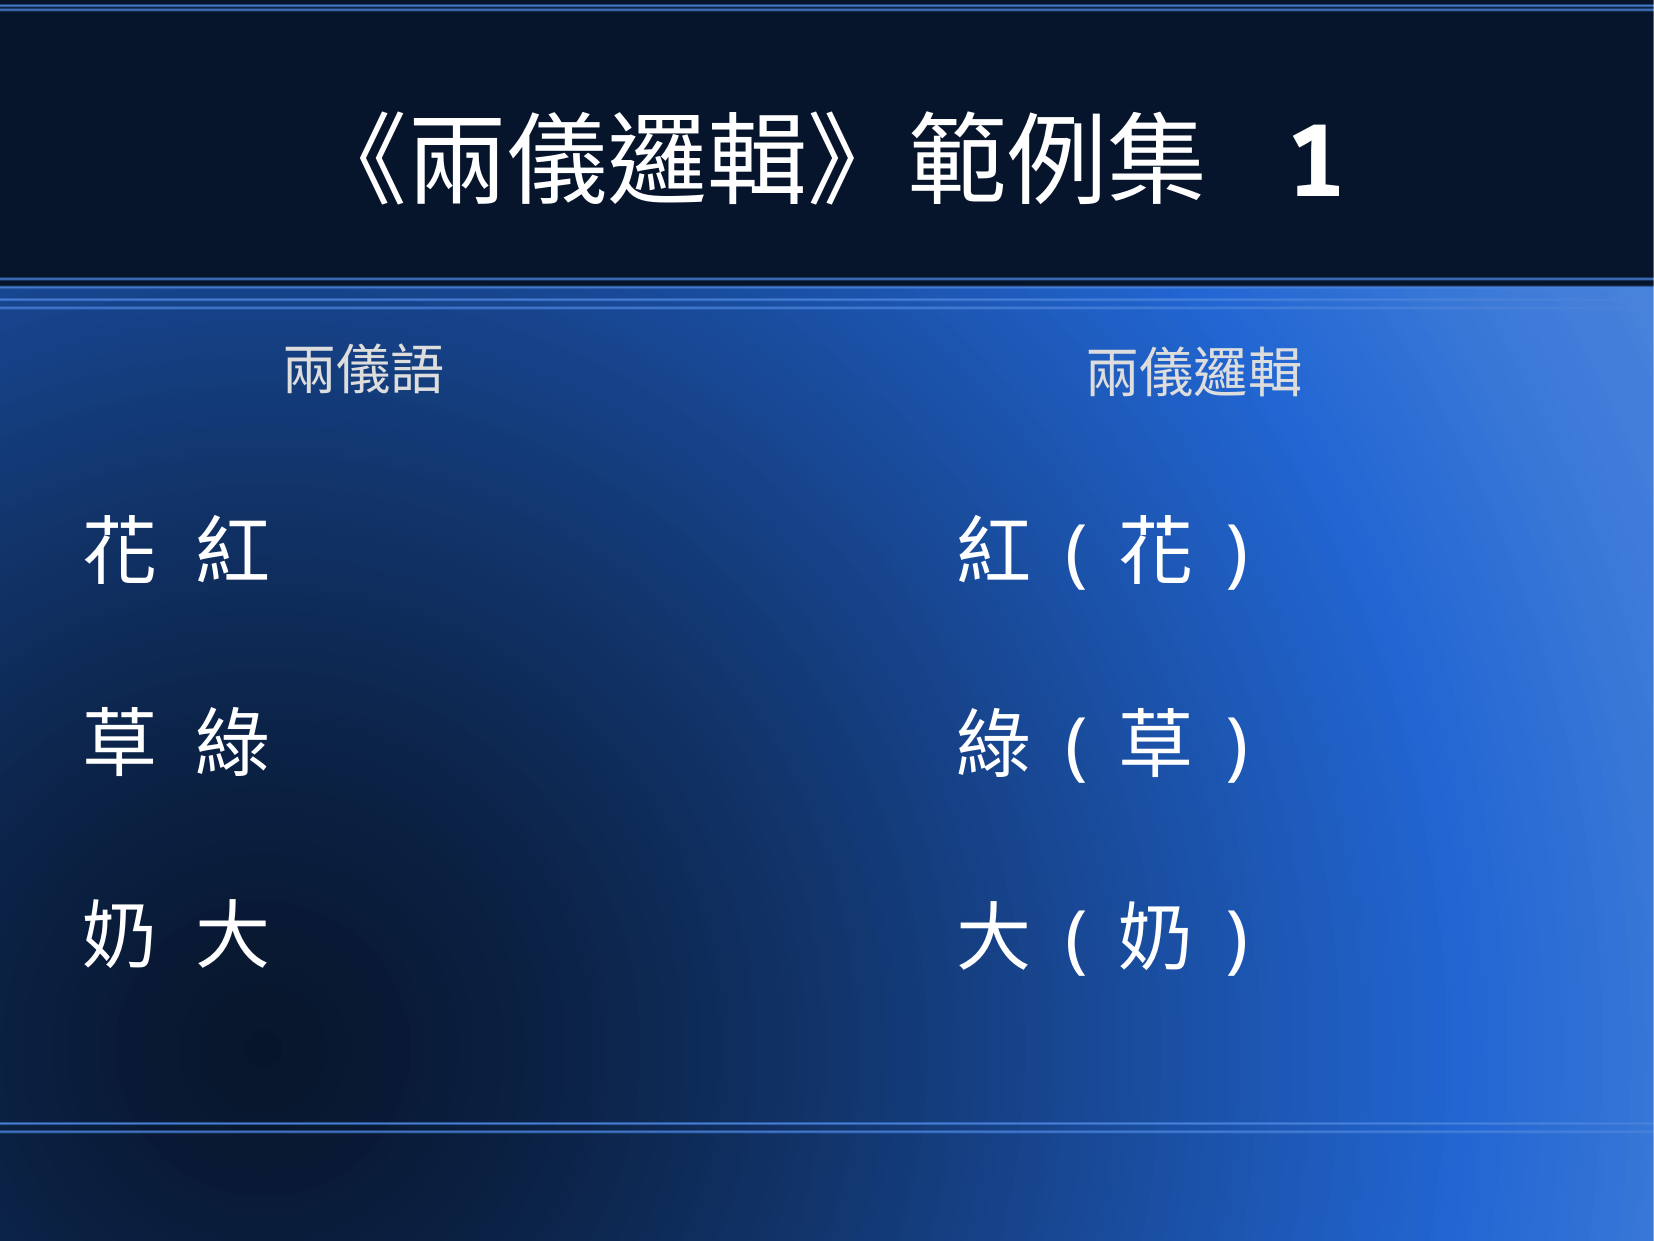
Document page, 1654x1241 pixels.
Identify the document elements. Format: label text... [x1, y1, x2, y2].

list 花 紅 草 綠 奶 大 [82, 437, 674, 993]
text_box 兩儀語 [267, 318, 461, 399]
title 《兩儀邏輯》範例集 1 [82, 49, 1571, 257]
text_box 兩儀邏輯 [1070, 321, 1335, 437]
list 紅(花) 綠(草) 大(奶) [956, 437, 1548, 993]
picture [0, 0, 1654, 1241]
